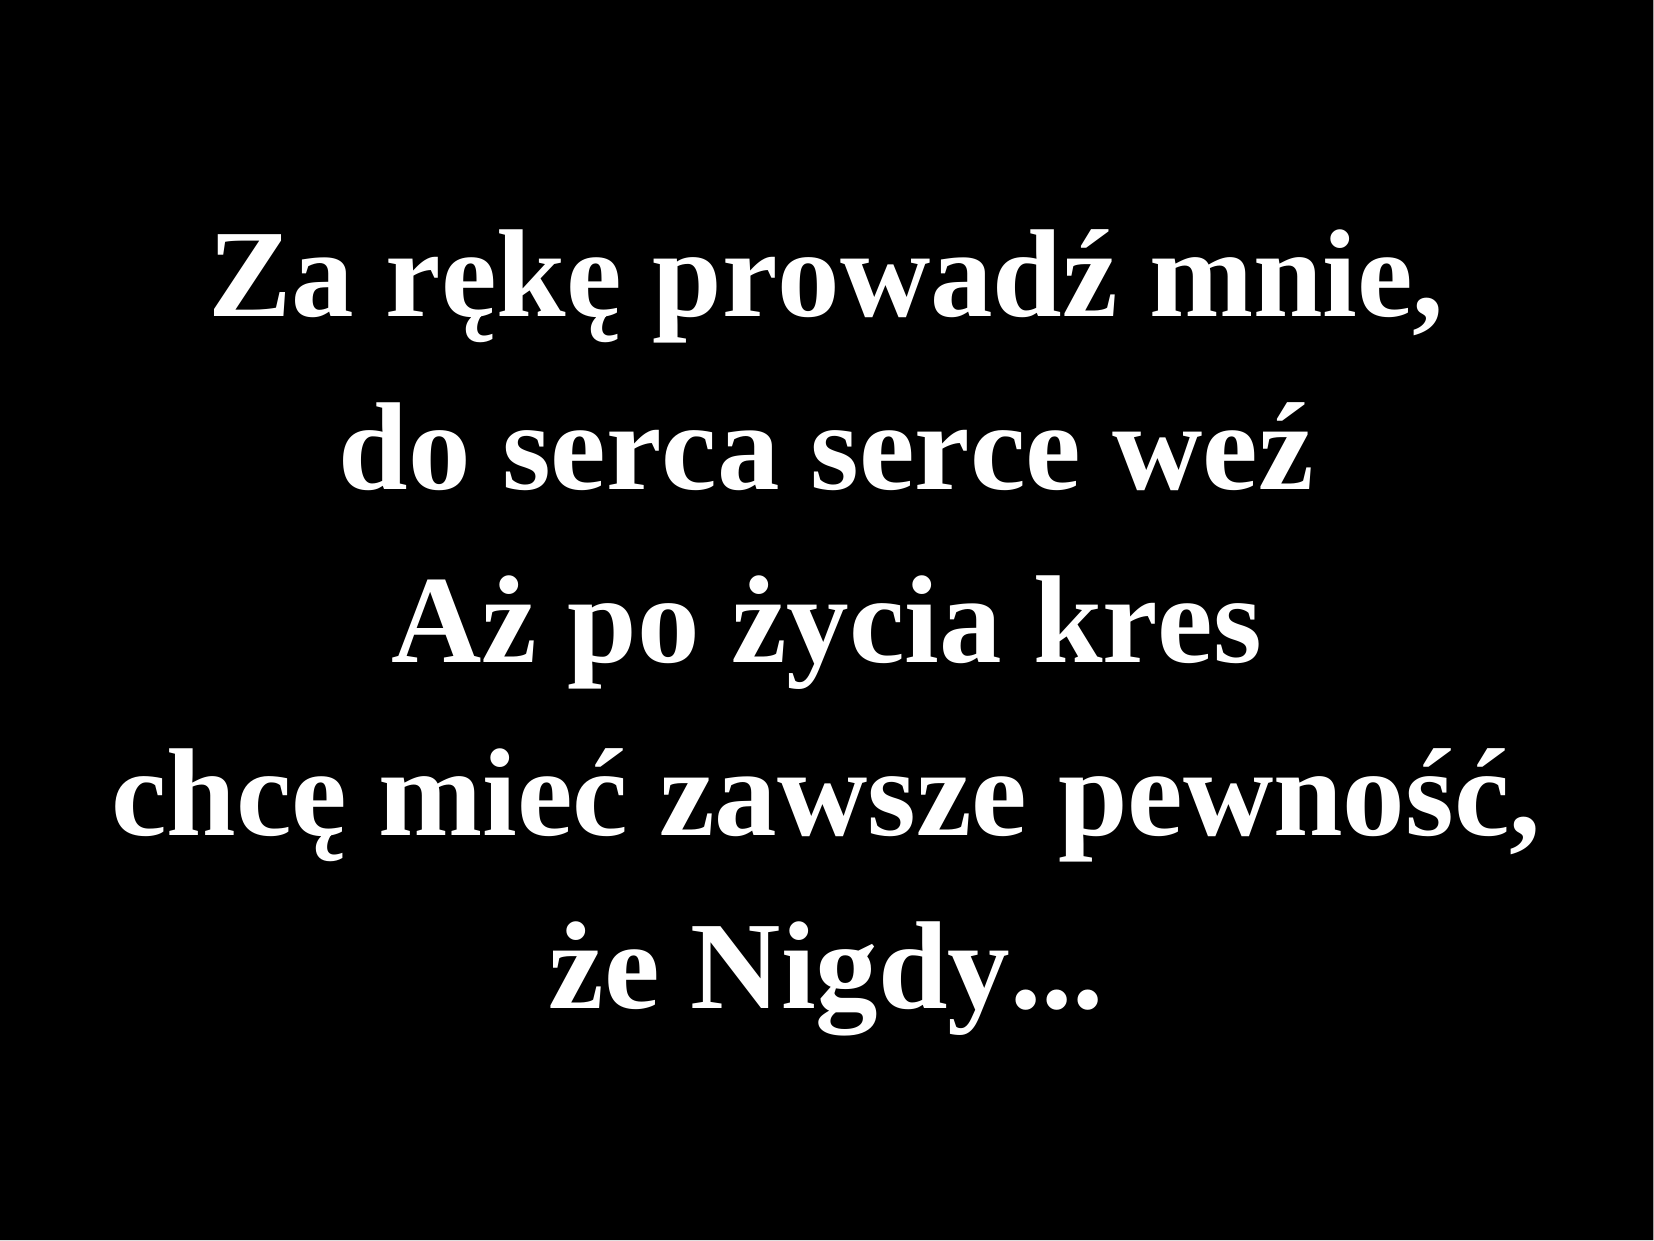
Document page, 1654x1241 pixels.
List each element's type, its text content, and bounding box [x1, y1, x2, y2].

title Za rękę prowadź mnie, ppp do serca serce weź ppp Aż po życia kres ppp chcę mieć zawsze pewność, ppp że Nigdy... [0, 0, 1654, 1241]
